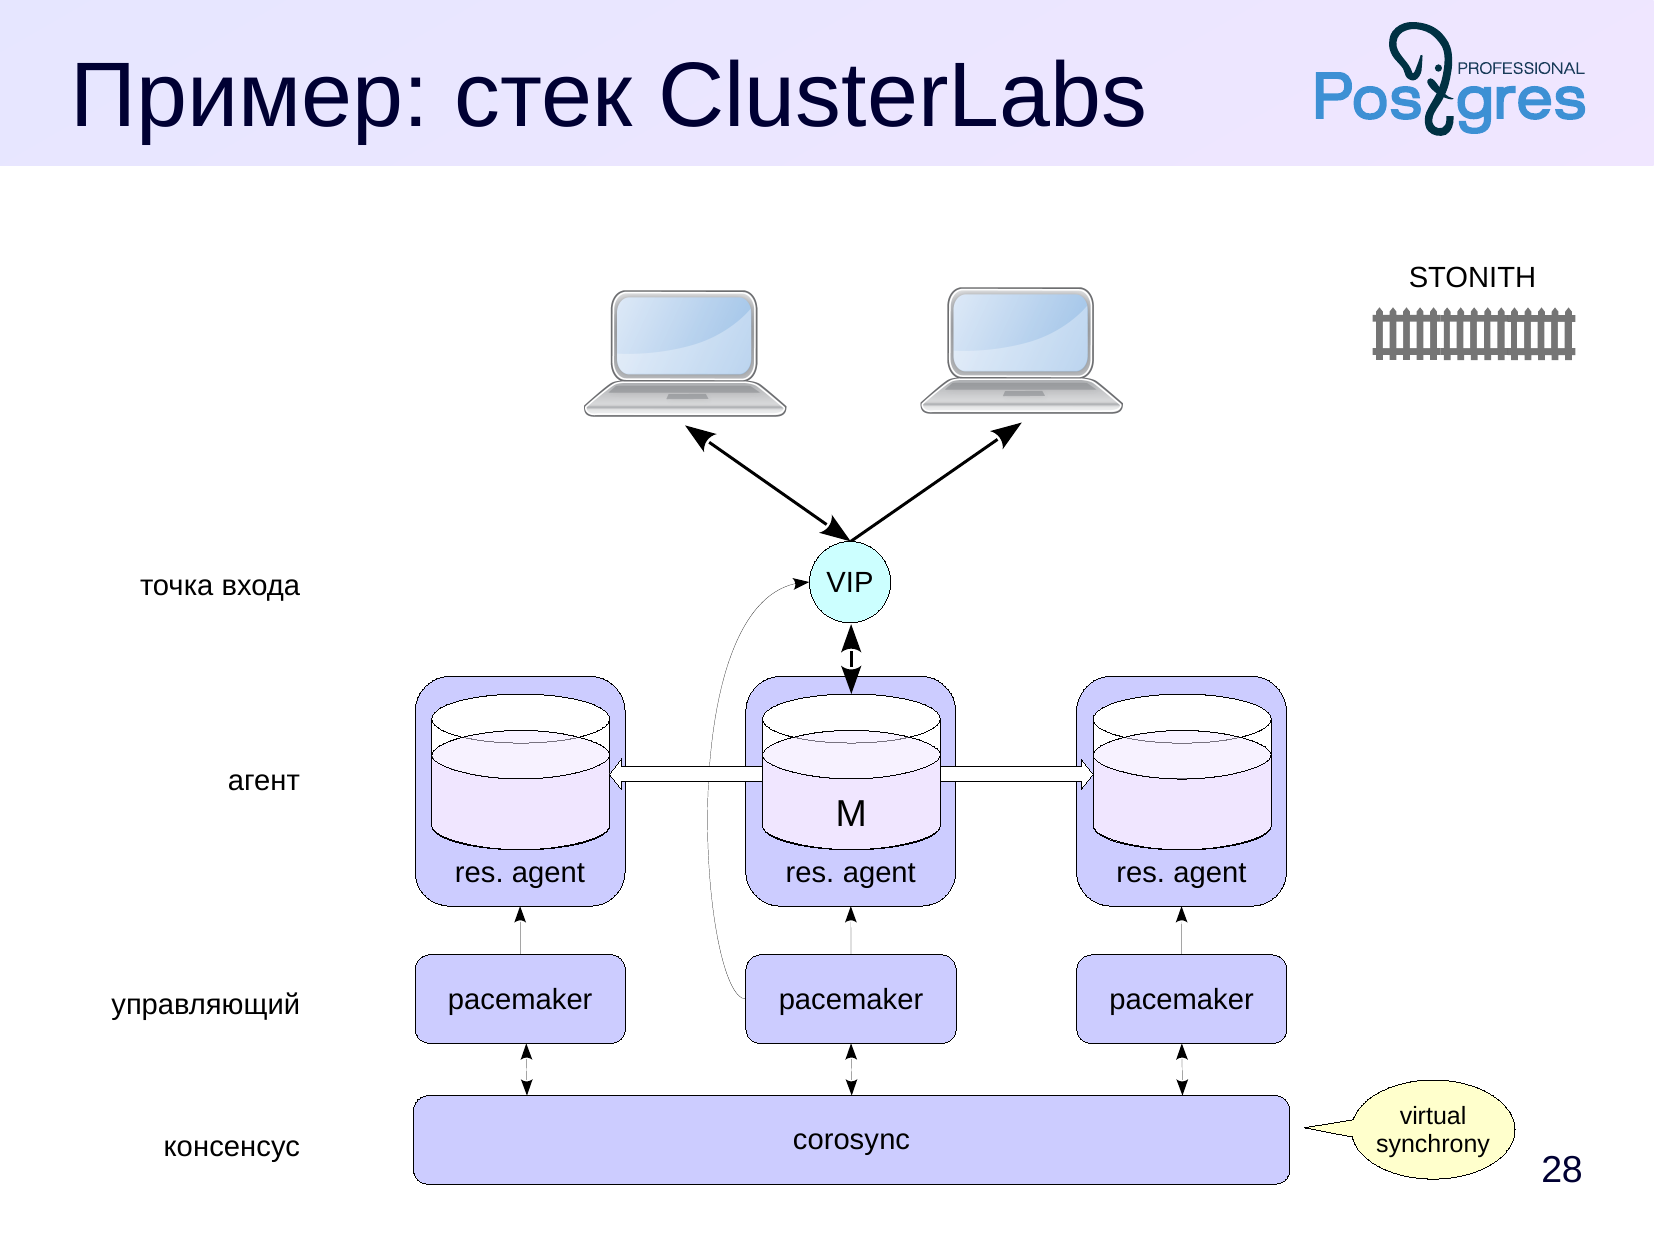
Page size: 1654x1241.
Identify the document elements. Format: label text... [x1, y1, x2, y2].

text_box pacemaker [1076, 954, 1287, 1044]
text_box STONITH [1373, 253, 1573, 301]
text_box pacemaker [415, 954, 626, 1044]
text_box [1372, 307, 1576, 361]
text_box [431, 694, 1272, 850]
text_box точка входа [70, 561, 316, 609]
title Пример: стек ClusterLabs [70, 43, 1241, 147]
picture [575, 281, 795, 426]
text_box pacemaker [745, 954, 957, 1044]
picture [911, 278, 1132, 423]
text_box VIP [809, 541, 891, 623]
text_box управляющий [70, 980, 316, 1029]
list [70, 283, 1583, 1141]
text_box агент [70, 756, 316, 804]
text_box virtual synchrony [1304, 1080, 1516, 1180]
text_box консенсус [70, 1122, 316, 1171]
text_box M [820, 784, 882, 842]
text_box corosync [413, 1095, 1290, 1185]
